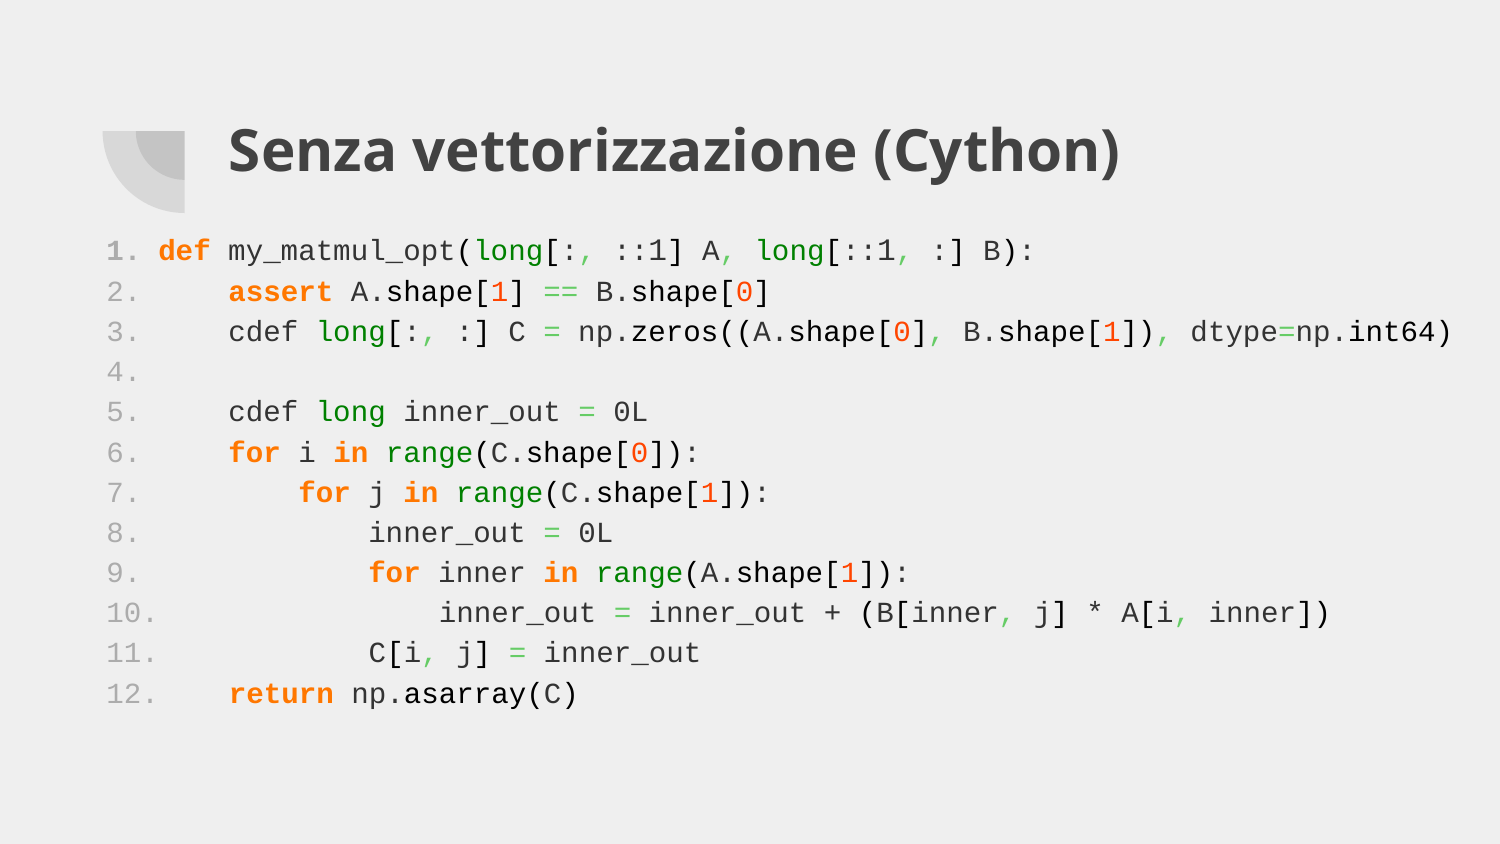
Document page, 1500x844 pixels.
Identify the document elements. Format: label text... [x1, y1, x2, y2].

list def my_matmul_opt(long[:, ::1] A, long[::1, :] B): assert A.shape[1] == B.shape[0] cdef long[:, :] C = np.zeros((A.shape[0], B.shape[1]), dtype=np.int64) cdef long inner_out = 0L for i in range(C.shape[0]): for j in range(C.shape[1]): inner_out = 0L for inner in range(A.shape[1]): inner_out = inner_out + (B[inner, j] * A[i, inner]) C[i, j] = inner_out return np.asarray(C) [76, 209, 1475, 826]
title Senza vettorizzazione (Cython) [213, 98, 1368, 209]
